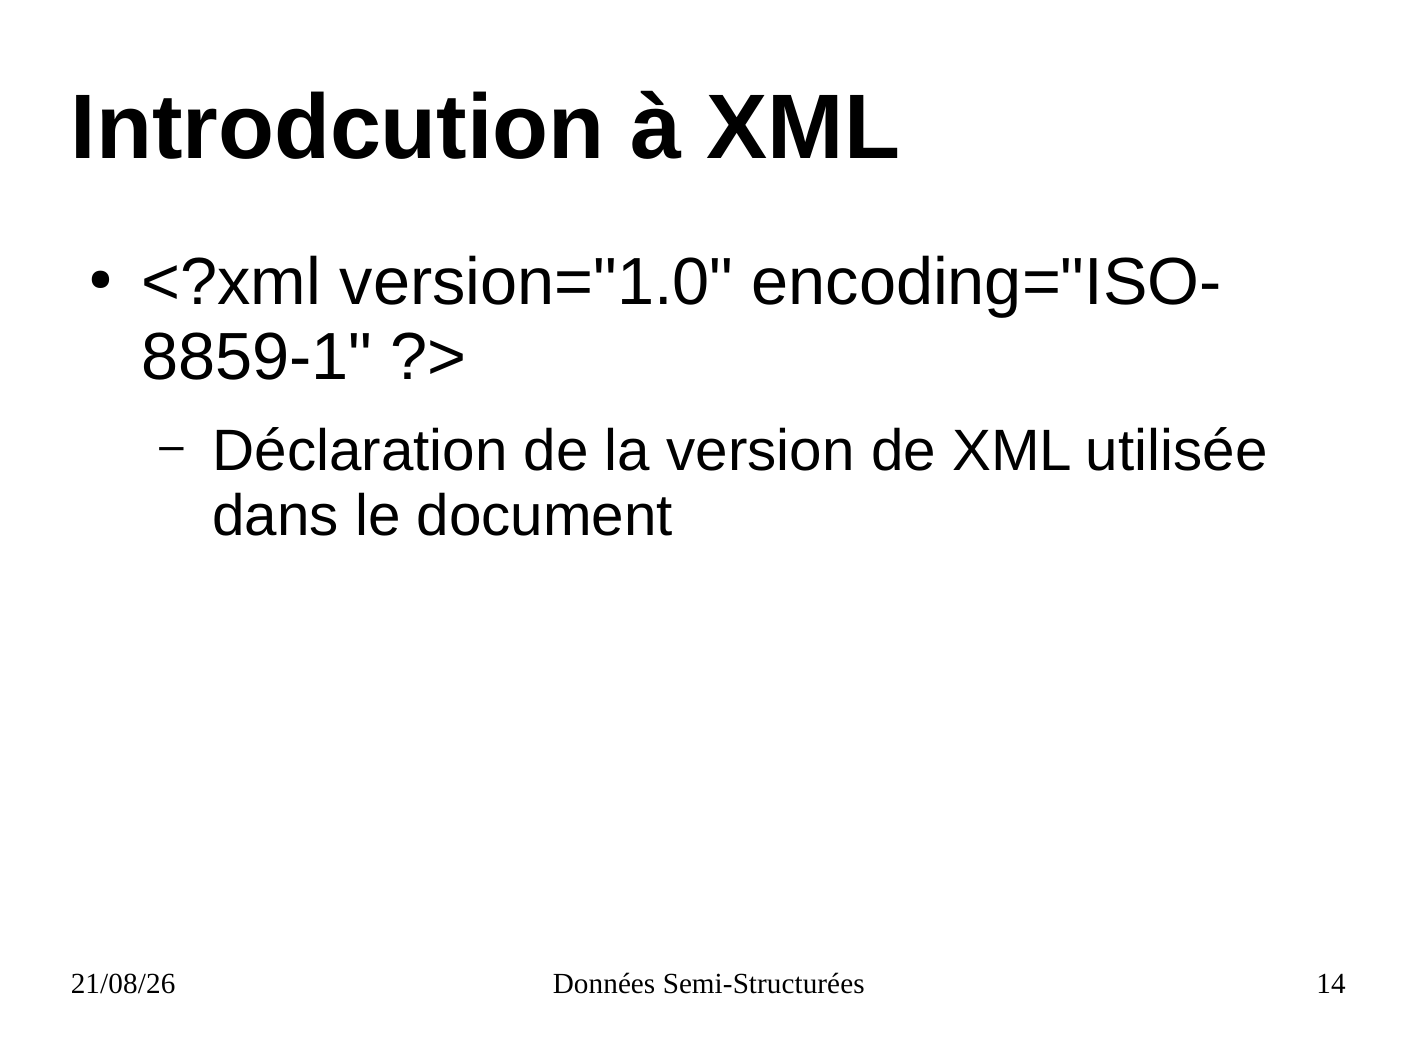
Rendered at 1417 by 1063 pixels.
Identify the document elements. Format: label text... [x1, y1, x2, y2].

list <?xml version="1.0" encoding="ISO-8859-1" ?> Déclaration de la version de XML utilisée dans le document [70, 244, 1346, 925]
title Introdcution à XML [70, 42, 1346, 212]
